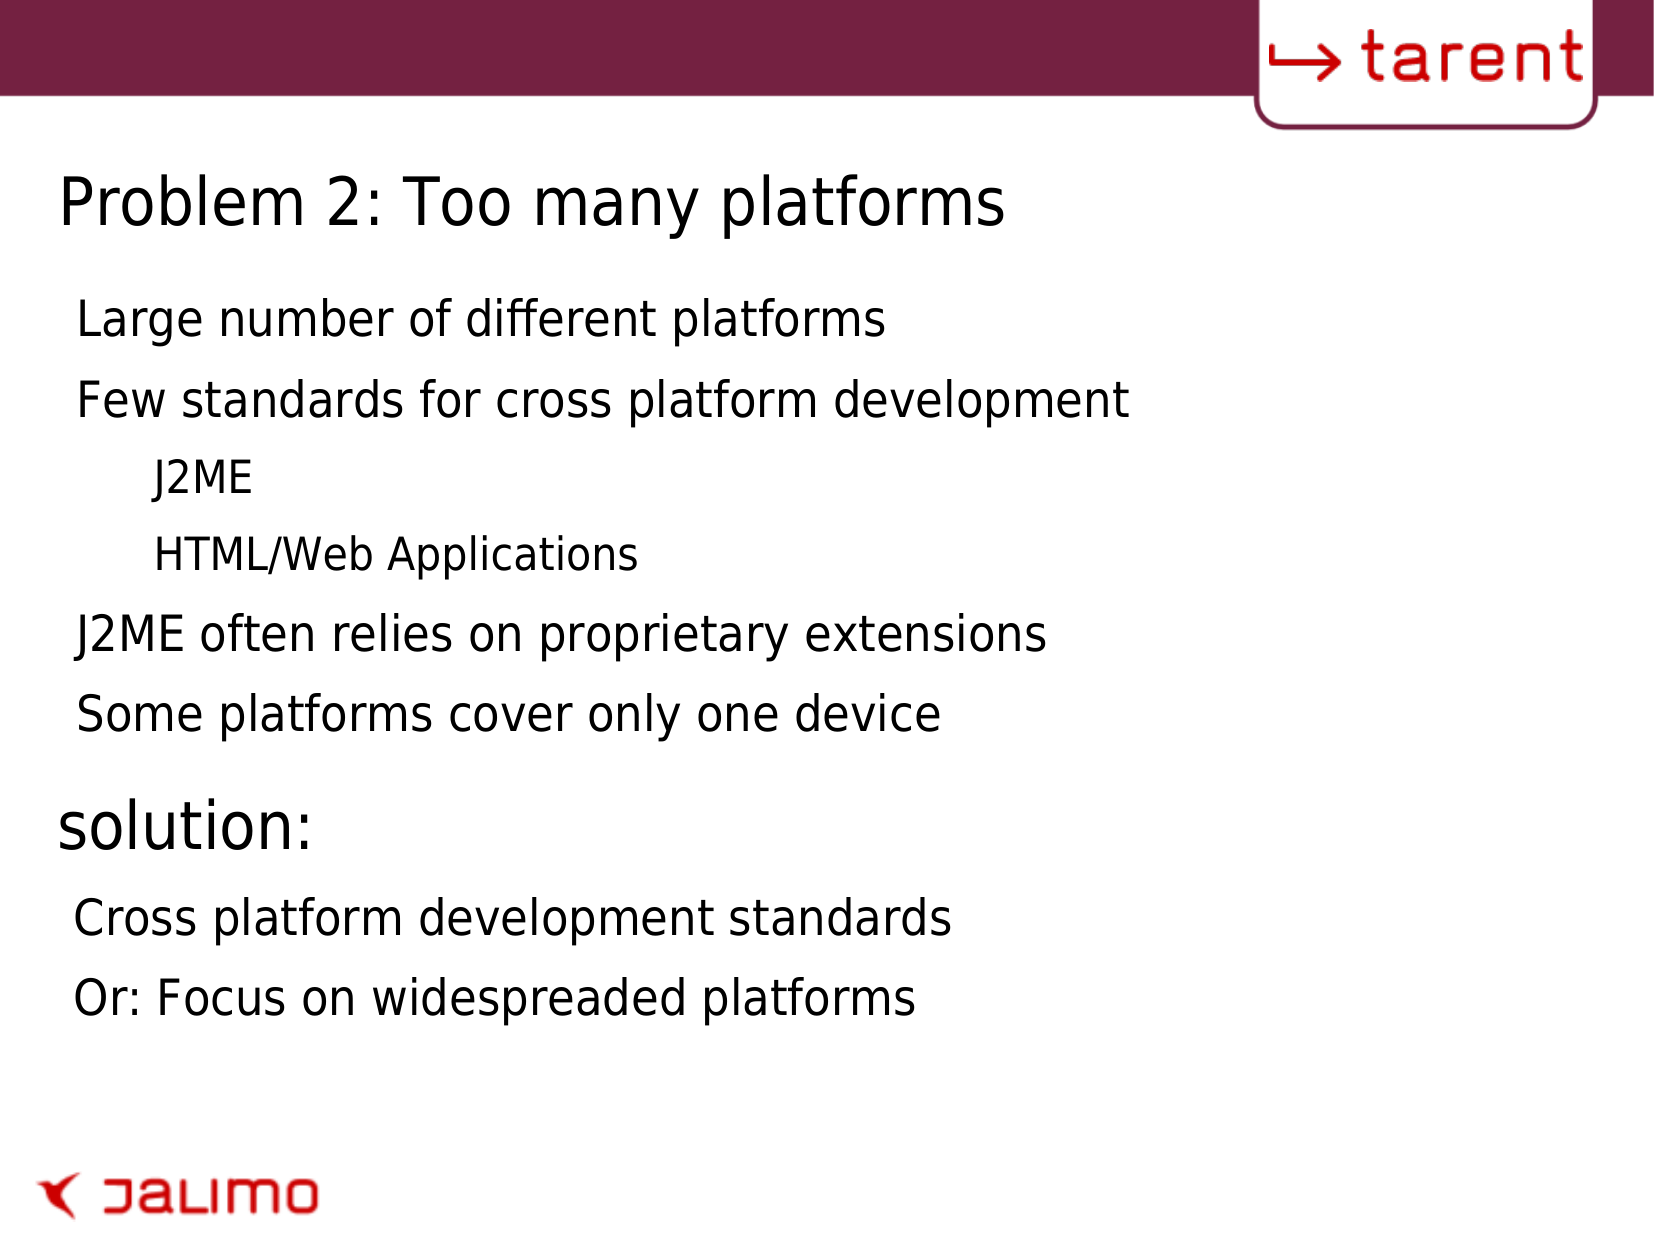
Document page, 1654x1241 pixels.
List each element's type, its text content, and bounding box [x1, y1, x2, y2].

list Large number of different platforms Few standards for cross platform development J2ME HTML/Web Applications J2ME often relies on proprietary extensions Some platforms cover only one device [59, 867, 1571, 1094]
picture [32, 1171, 324, 1222]
title Problem 2: Too many platforms [59, 163, 1625, 242]
list Cross platform development standards Or: Focus on widespreaded platforms [56, 888, 1568, 1069]
list Large number of different platforms Few standards for cross platform development J2ME HTML/Web Applications J2ME often relies on proprietary extensions Some platforms cover only one device [59, 290, 1571, 786]
title solution: [57, 786, 1614, 867]
picture [0, 0, 1654, 146]
